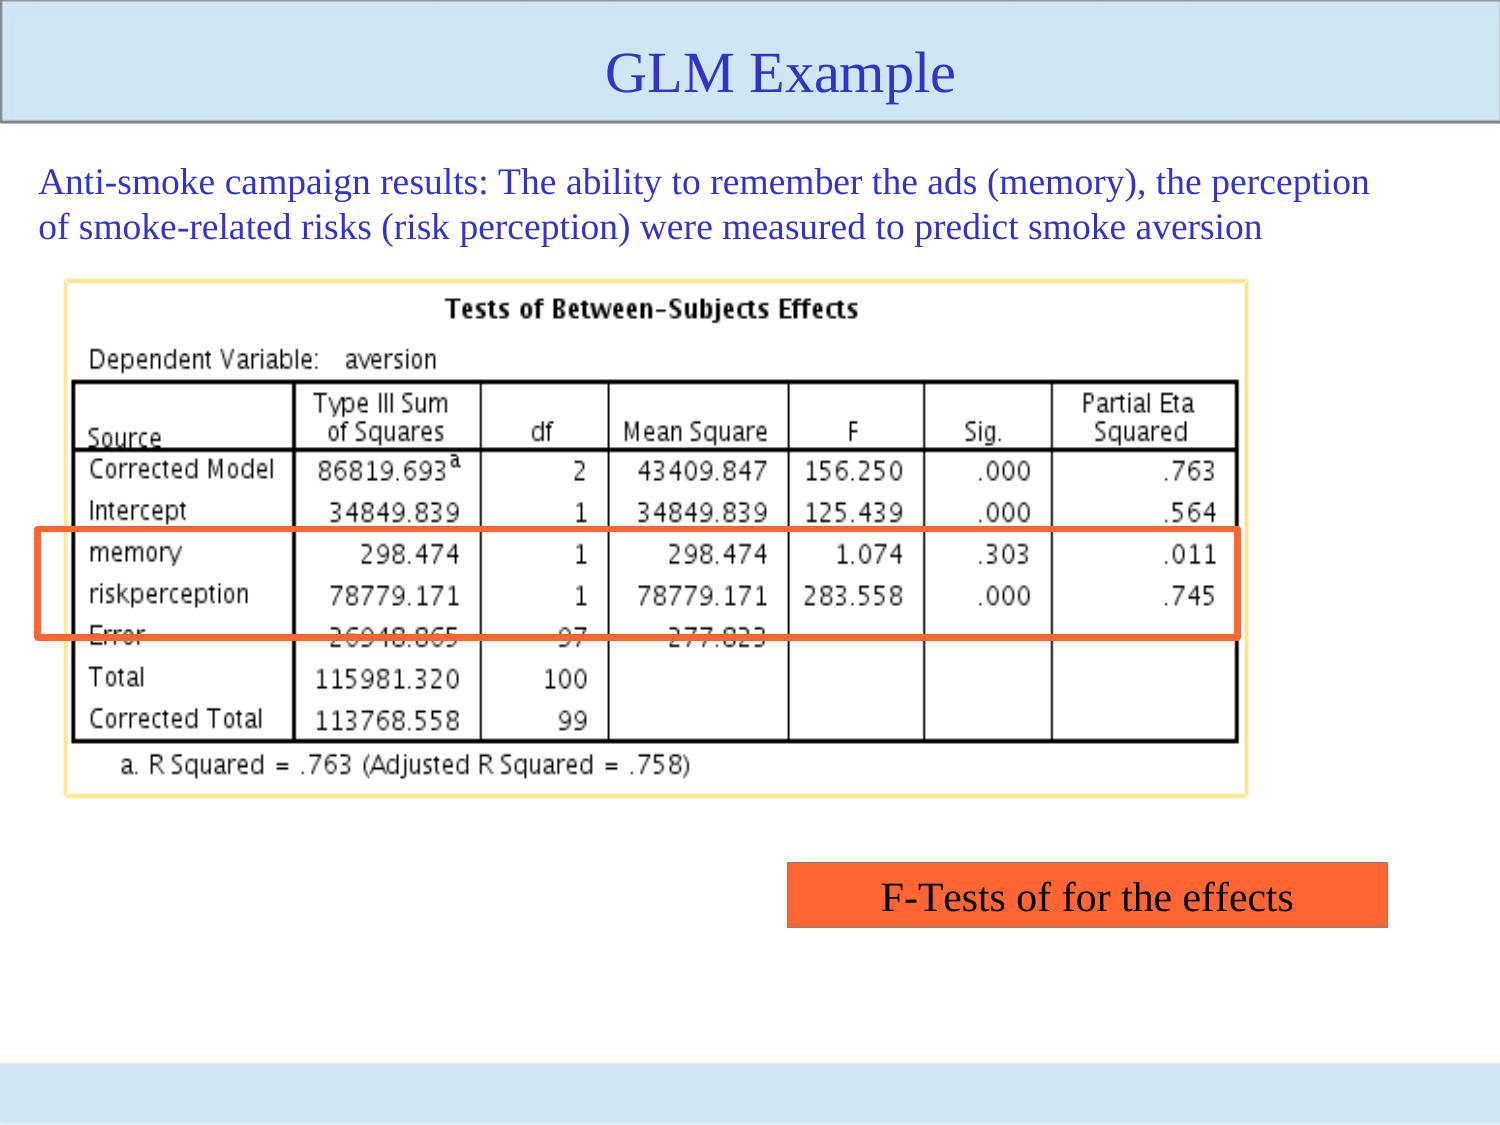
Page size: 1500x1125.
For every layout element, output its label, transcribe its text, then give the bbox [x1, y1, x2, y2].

picture [0, 0, 1500, 1125]
text_box Anti-smoke campaign results: The ability to remember the ads (memory), the perception of smoke-related risks (risk perception) were measured to predict smoke aversion [23, 149, 1426, 263]
title GLM Example [249, 21, 1313, 117]
text_box F-Tests of for the effects [787, 862, 1388, 928]
